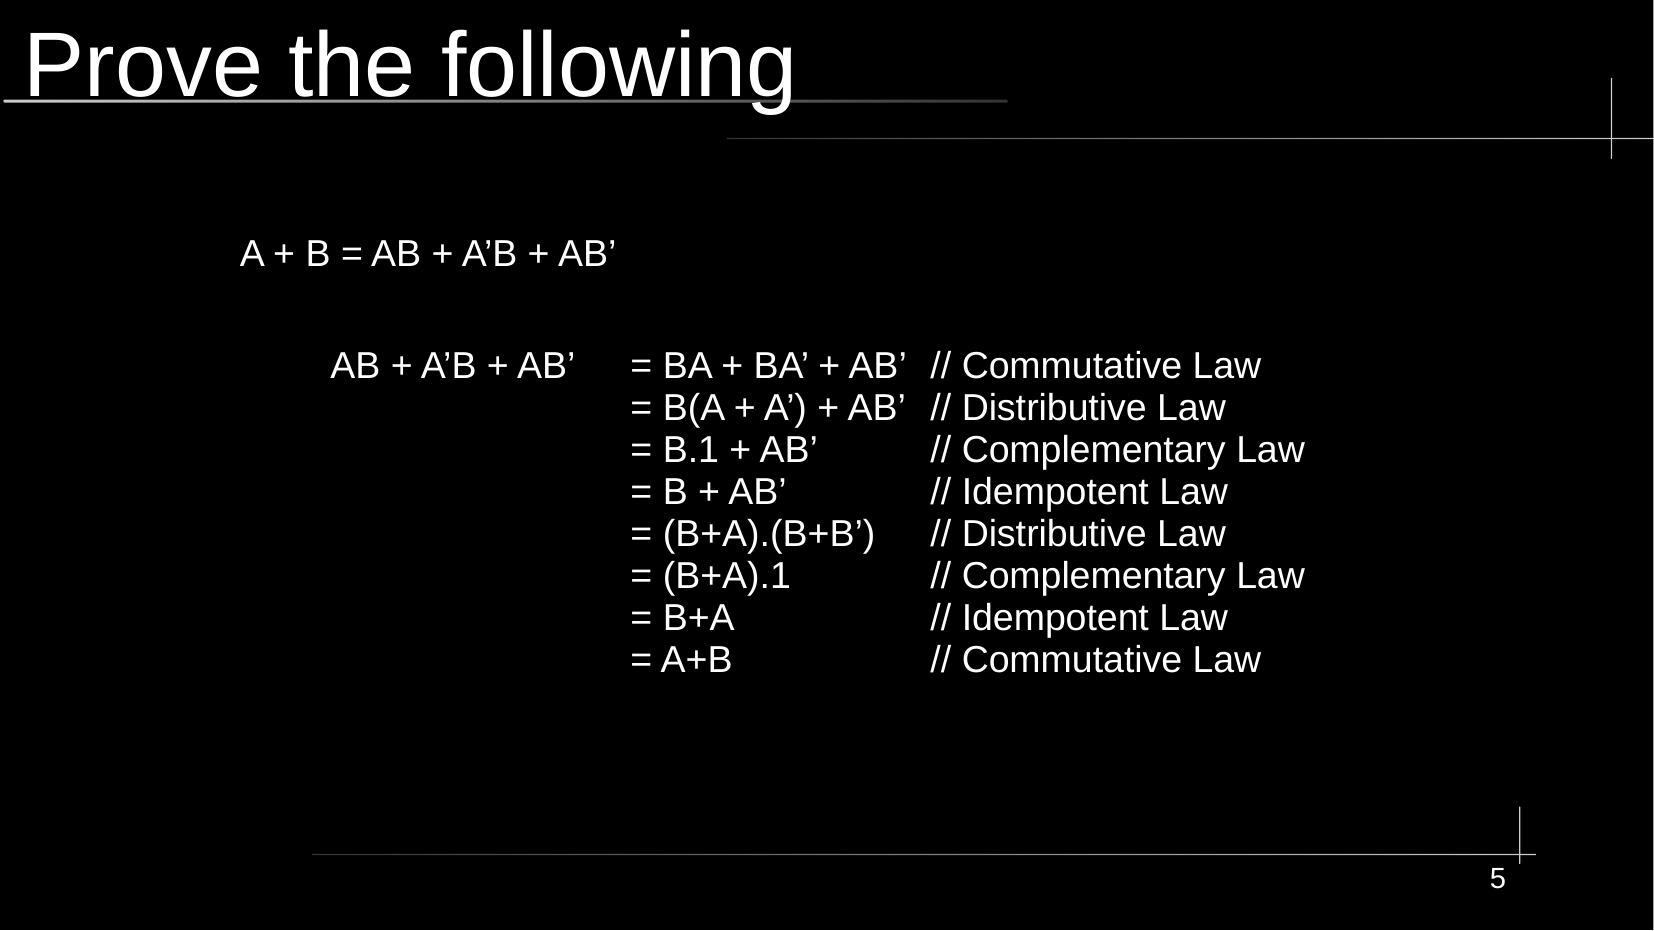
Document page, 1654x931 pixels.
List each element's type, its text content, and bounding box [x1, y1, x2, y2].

text_box AB + A’B + AB’ = BA + BA’ + AB’ // Commutative Law = B(A + A’) + AB’ // Distributive Law = B.1 + AB’ // Complementary Law = B + AB’ // Idempotent Law = (B+A).(B+B’) // Distributive Law = (B+A).1 // Complementary Law = B+A // Idempotent Law = A+B // Commutative Law [315, 337, 1321, 689]
title Prove the following [23, 11, 1589, 119]
text_box A + B = AB + A’B + AB’ [225, 225, 632, 282]
